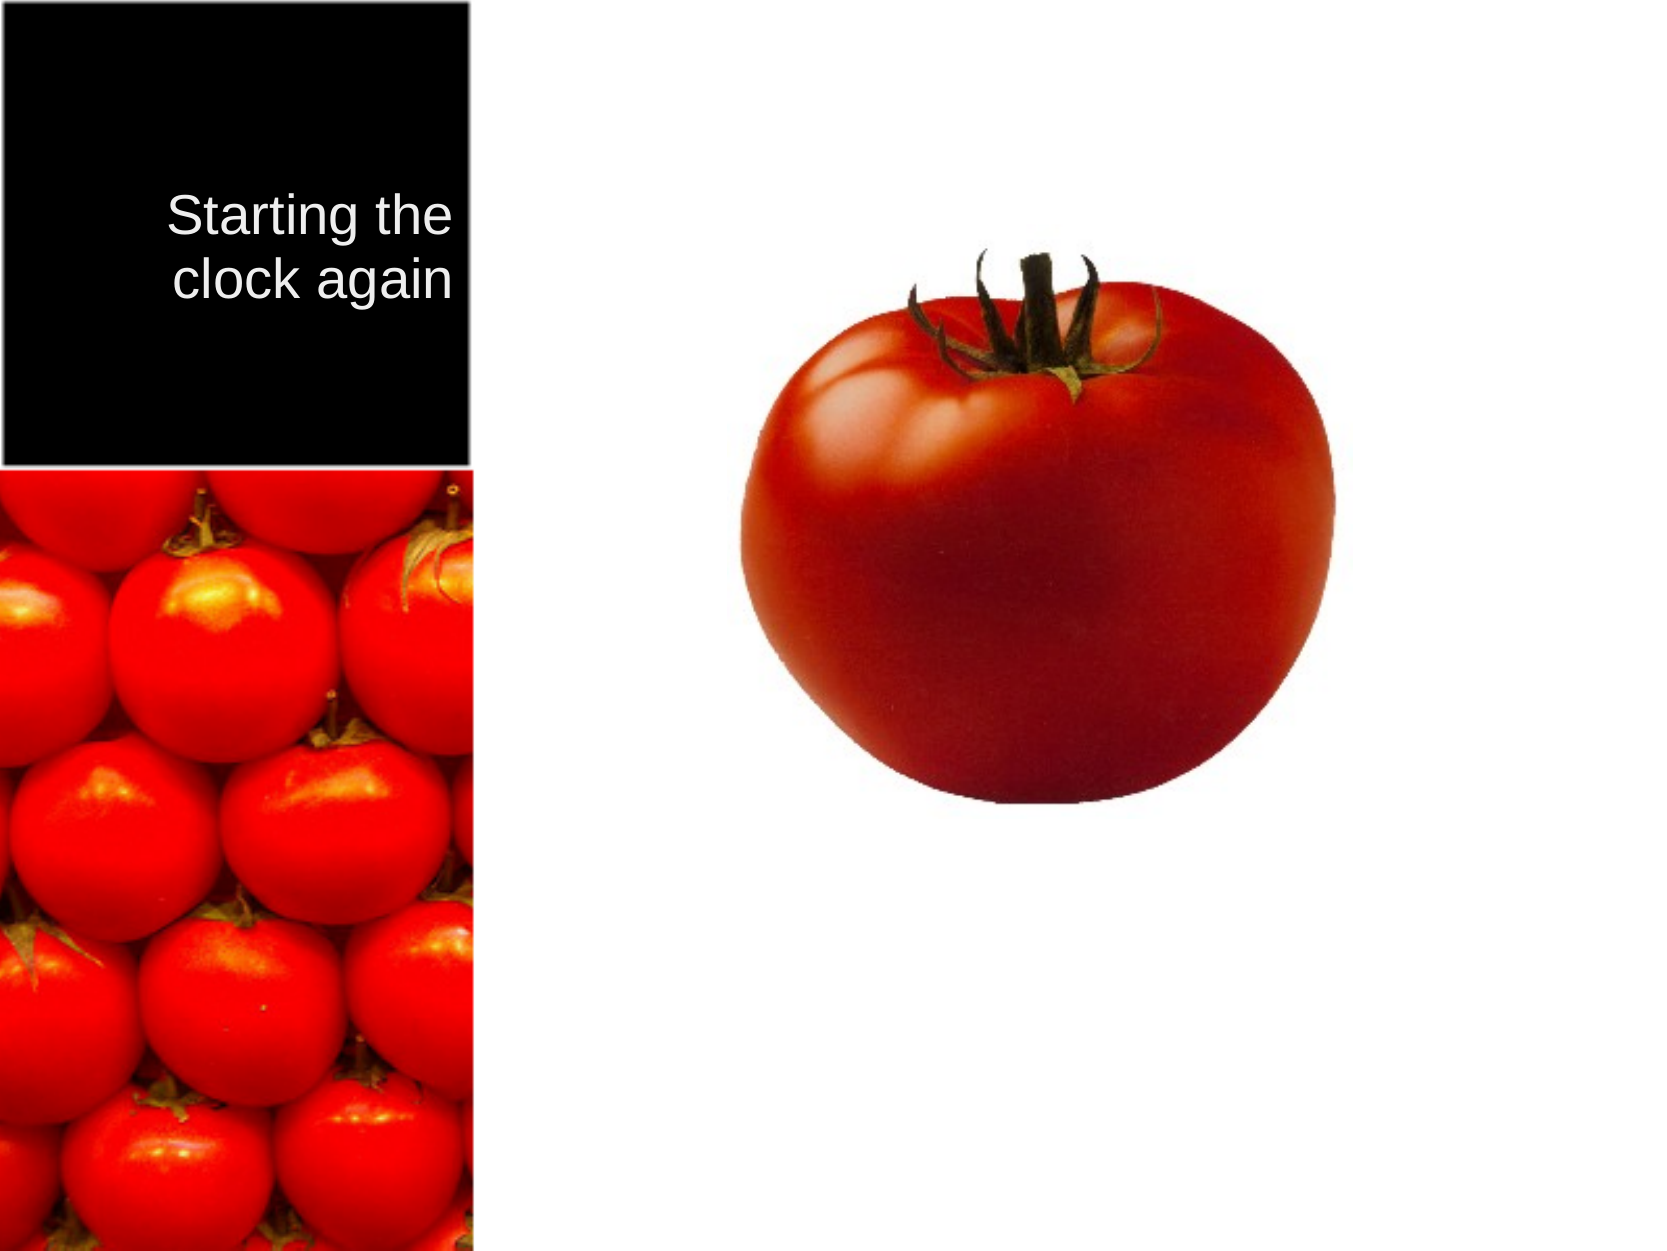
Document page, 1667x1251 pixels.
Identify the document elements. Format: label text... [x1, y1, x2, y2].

text_box Starting the clock again [24, 183, 455, 312]
picture [0, 0, 1667, 1251]
